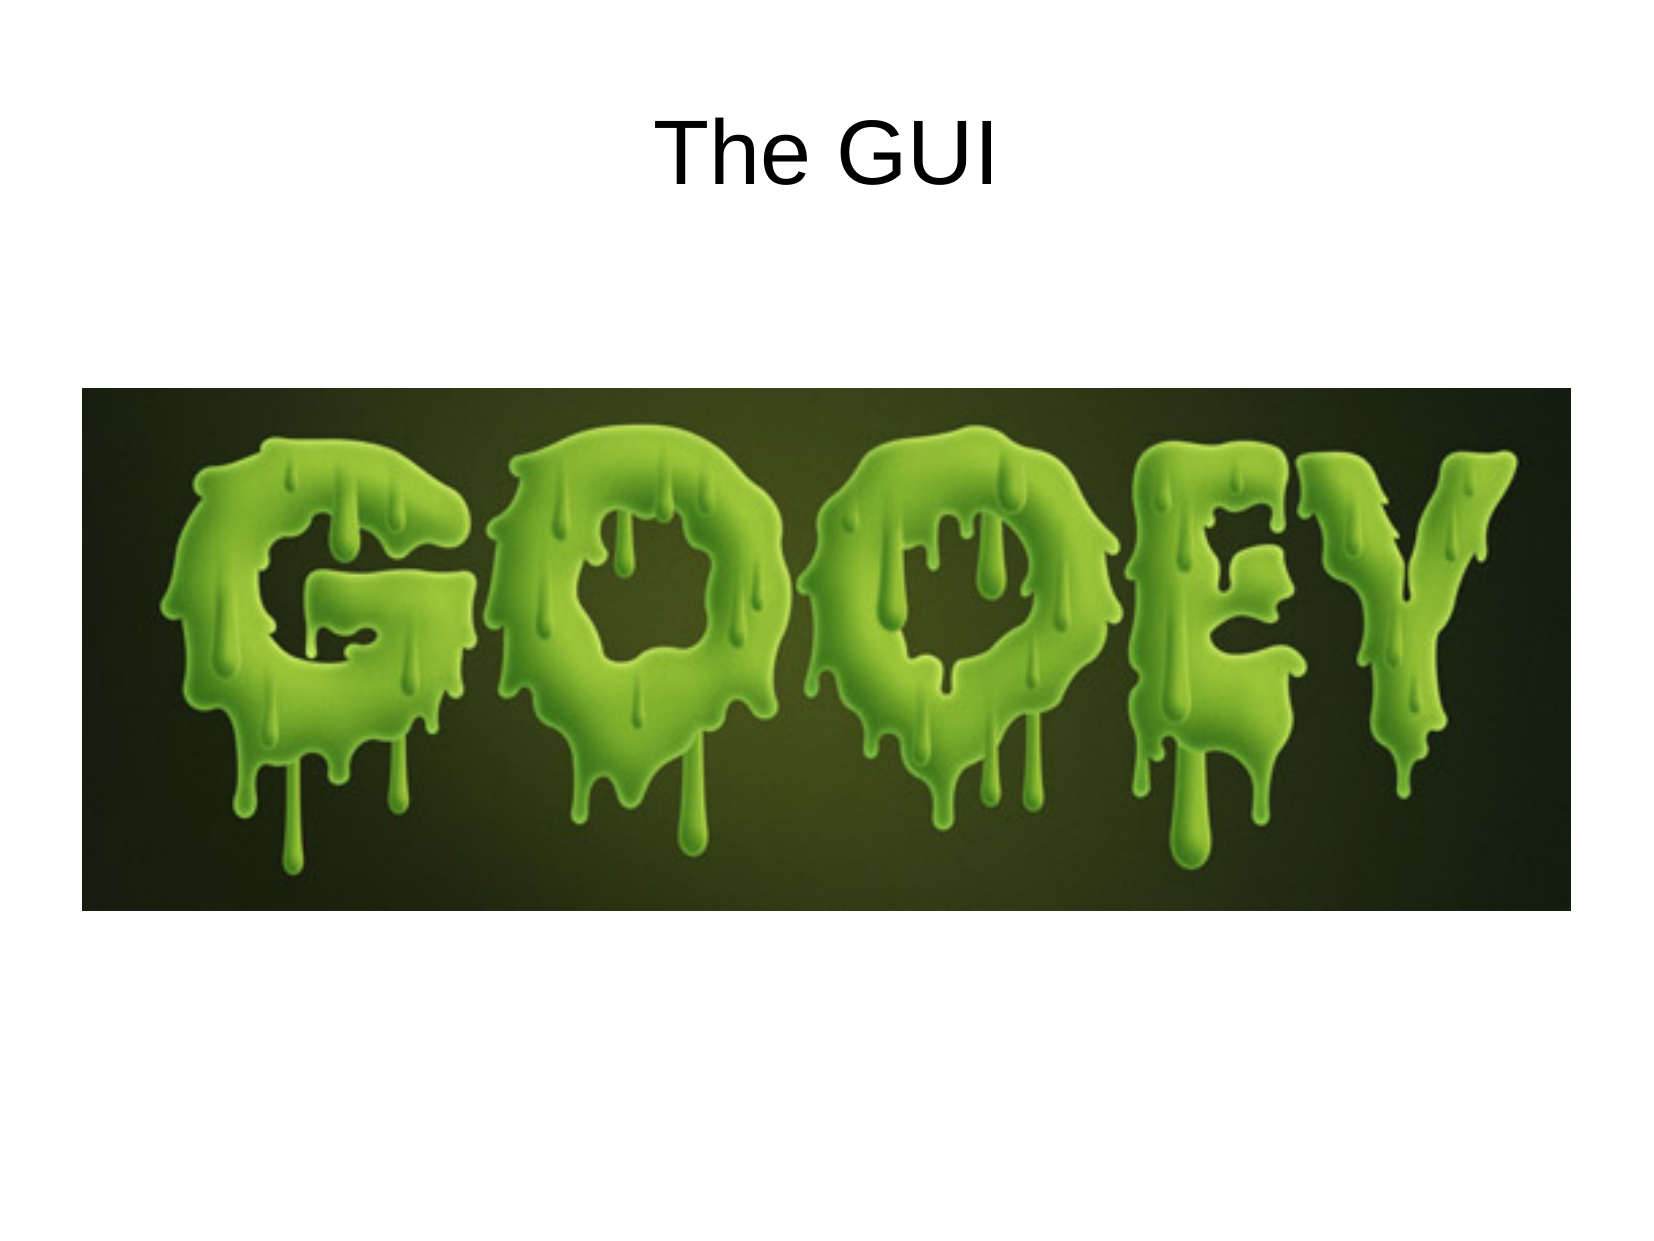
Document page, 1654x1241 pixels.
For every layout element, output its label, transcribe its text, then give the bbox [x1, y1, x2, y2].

picture [82, 388, 1571, 911]
title The GUI [82, 49, 1571, 257]
